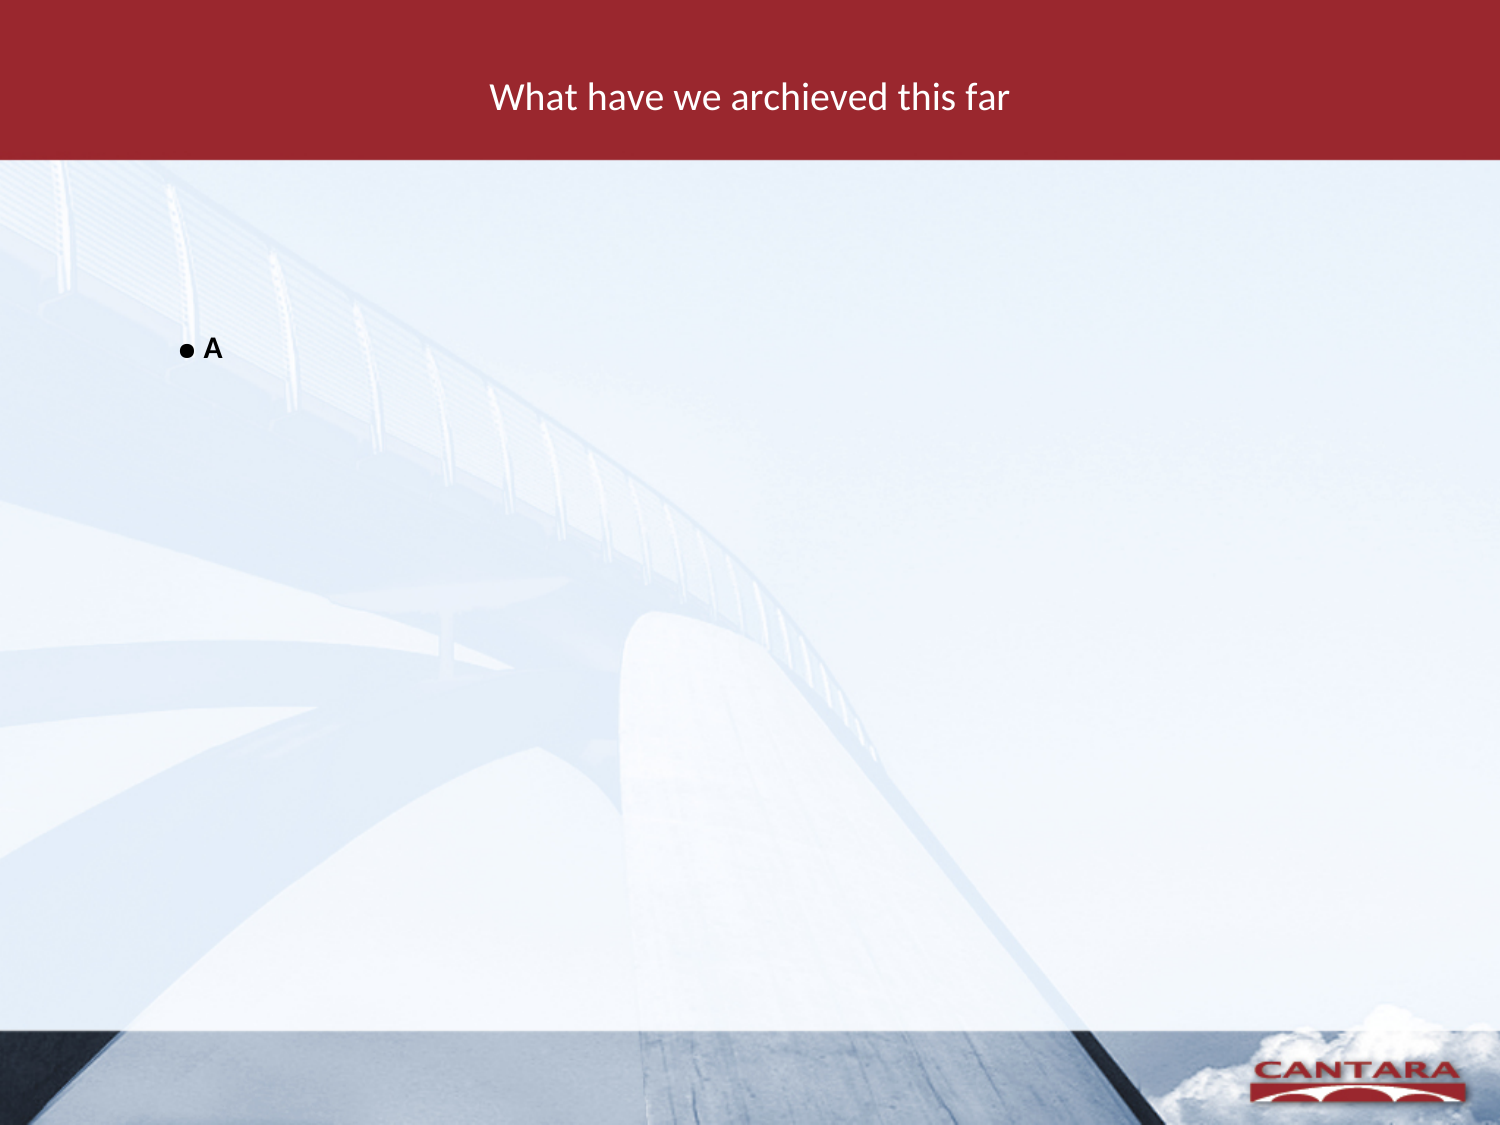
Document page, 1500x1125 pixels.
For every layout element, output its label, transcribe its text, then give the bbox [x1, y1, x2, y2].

text_box A [162, 312, 1363, 458]
text_box What have we archieved this far [75, 45, 1426, 163]
picture [0, 0, 1500, 1125]
